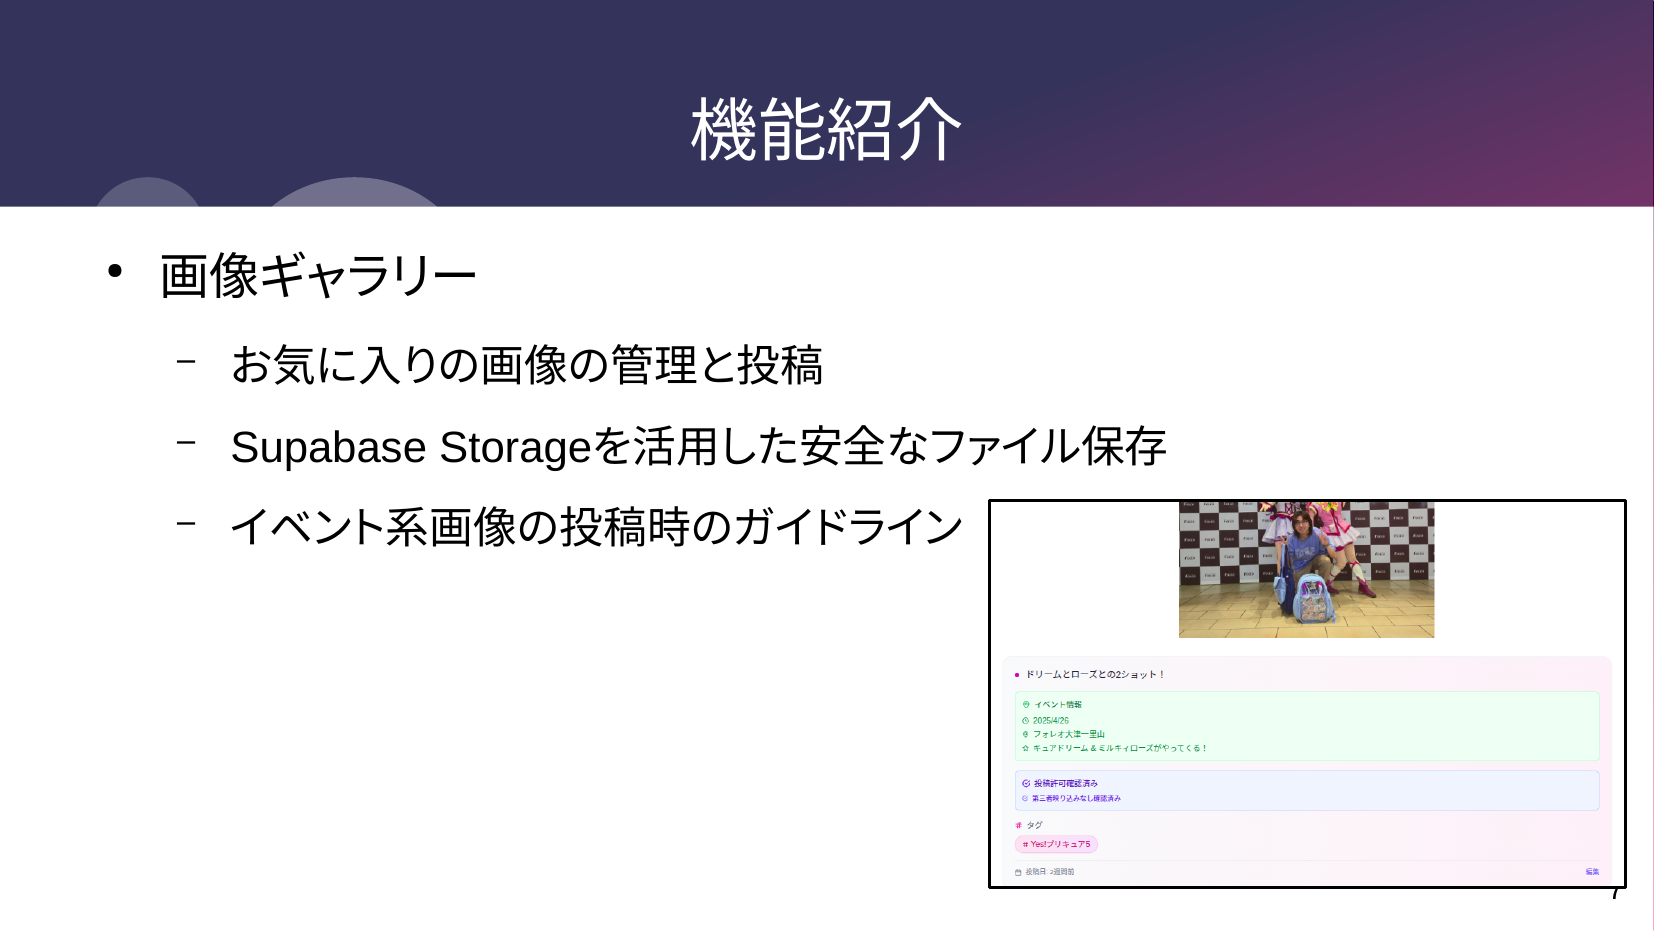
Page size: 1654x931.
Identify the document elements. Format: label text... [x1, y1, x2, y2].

title 機能紹介 [88, 44, 1565, 207]
picture [990, 501, 1625, 886]
list 画像ギャラリー お気に入りの画像の管理と投稿 Supabase Storageを活用した安全なファイル保存 イベント系画像の投稿時のガイドライン [88, 236, 1565, 827]
